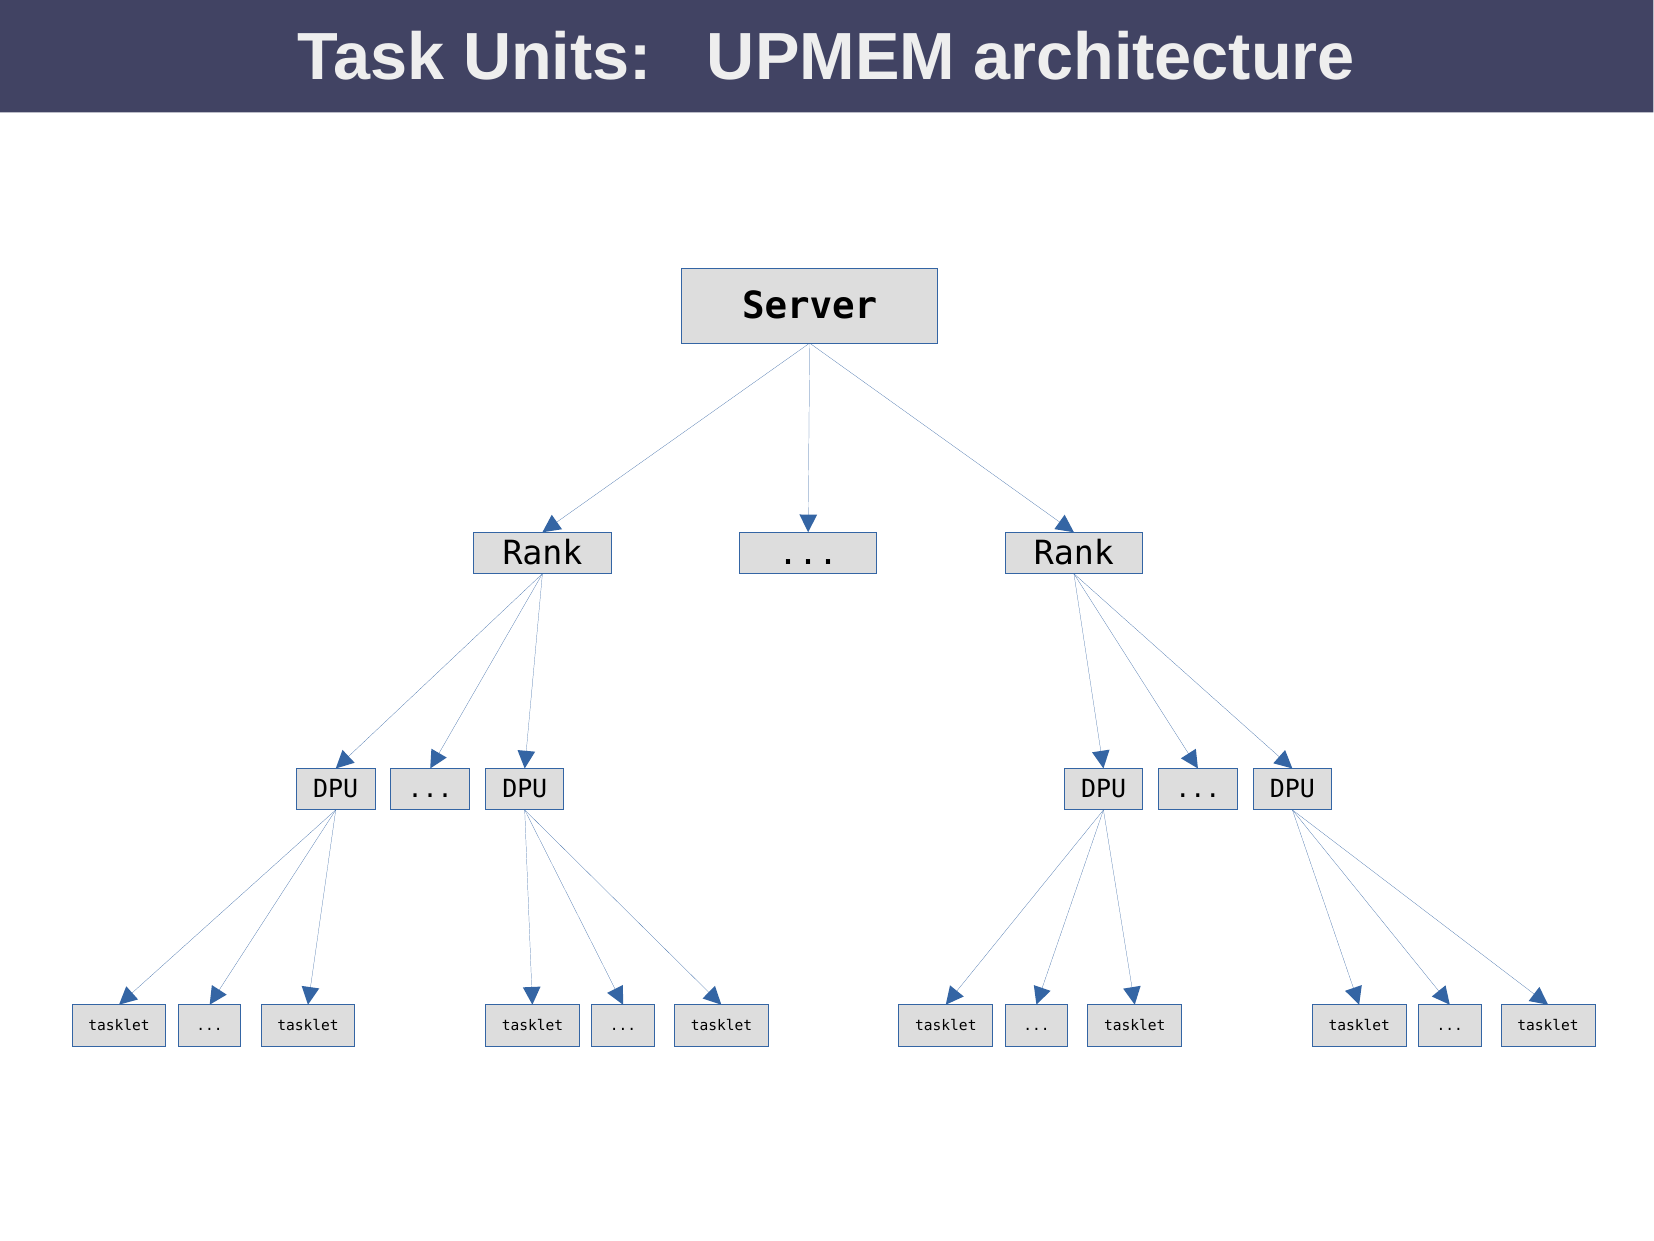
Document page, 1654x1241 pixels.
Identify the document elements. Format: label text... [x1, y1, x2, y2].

text_box ... [591, 1004, 655, 1047]
text_box ... [1005, 1004, 1068, 1047]
text_box tasklet [1501, 1004, 1596, 1047]
text_box tasklet [485, 1004, 580, 1047]
text_box tasklet [674, 1004, 769, 1047]
text_box ... [178, 1004, 241, 1047]
text_box DPU [485, 768, 564, 810]
text_box ... [390, 768, 470, 810]
text_box tasklet [261, 1004, 355, 1047]
text_box tasklet [72, 1004, 166, 1047]
text_box ... [739, 532, 877, 574]
text_box tasklet [898, 1004, 993, 1047]
text_box tasklet [1312, 1004, 1407, 1047]
text_box Rank [473, 532, 612, 574]
text_box Server [681, 268, 938, 344]
text_box DPU [296, 768, 376, 810]
text_box tasklet [1087, 1004, 1182, 1047]
text_box DPU [1253, 768, 1332, 810]
text_box ... [1418, 1004, 1482, 1047]
text_box ... [1158, 768, 1238, 810]
text_box Task Units: UPMEM architecture [0, 0, 1654, 113]
text_box DPU [1064, 768, 1143, 810]
text_box Rank [1005, 532, 1143, 574]
